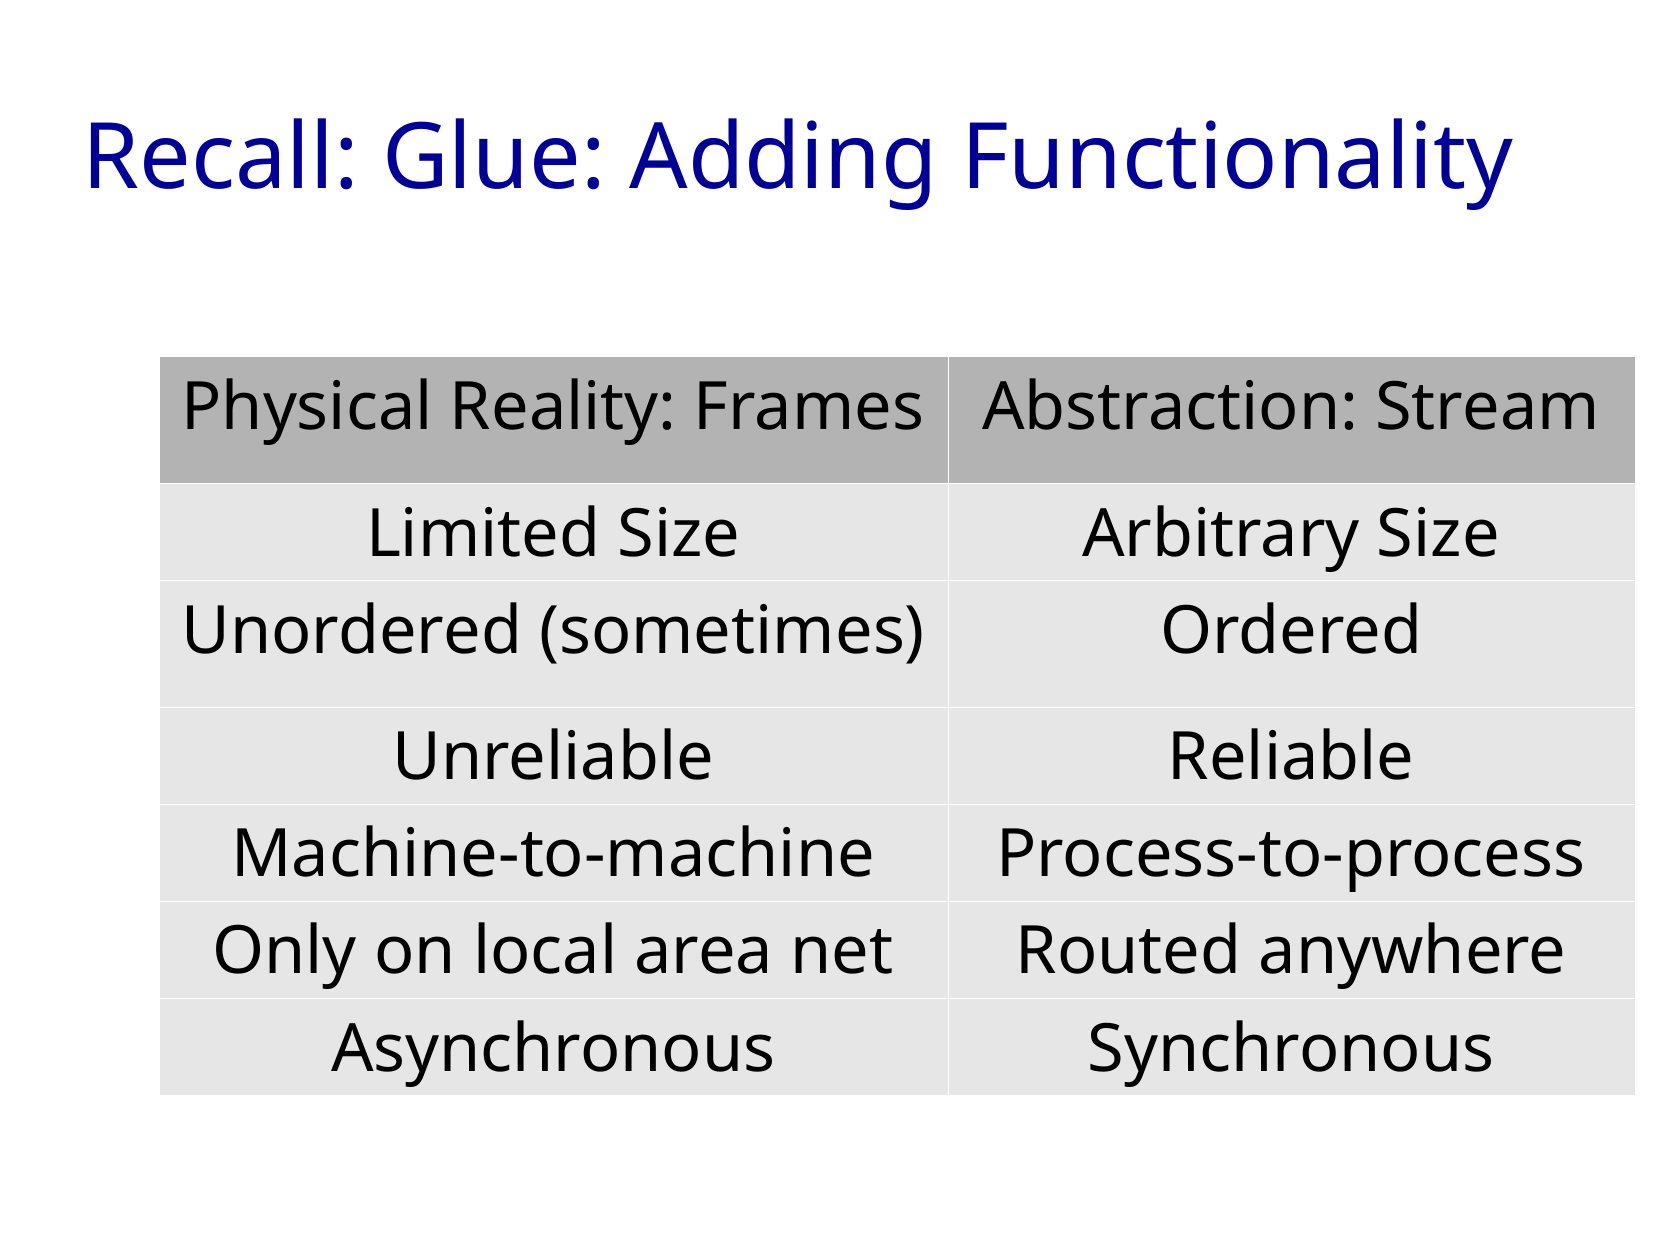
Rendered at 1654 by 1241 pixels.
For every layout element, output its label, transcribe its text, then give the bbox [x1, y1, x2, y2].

table_cell Asynchronous [160, 999, 948, 1095]
table_cell Unordered (sometimes) [160, 581, 948, 707]
table_cell Limited Size [160, 484, 948, 580]
table_cell Process-to-process [949, 805, 1635, 901]
table_cell Machine-to-machine [160, 805, 948, 901]
table_cell Only on local area net [160, 902, 948, 998]
table_header Physical Reality: Frames [160, 357, 948, 483]
table_cell Ordered [949, 581, 1635, 707]
table_cell Routed anywhere [949, 902, 1635, 998]
title Recall: Glue: Adding Functionality [82, 49, 1571, 257]
table_cell Arbitrary Size [949, 484, 1635, 580]
table_cell Unreliable [160, 708, 948, 804]
table_cell Synchronous [949, 999, 1635, 1095]
table_cell Reliable [949, 708, 1635, 804]
table_header Abstraction: Stream [949, 357, 1635, 483]
